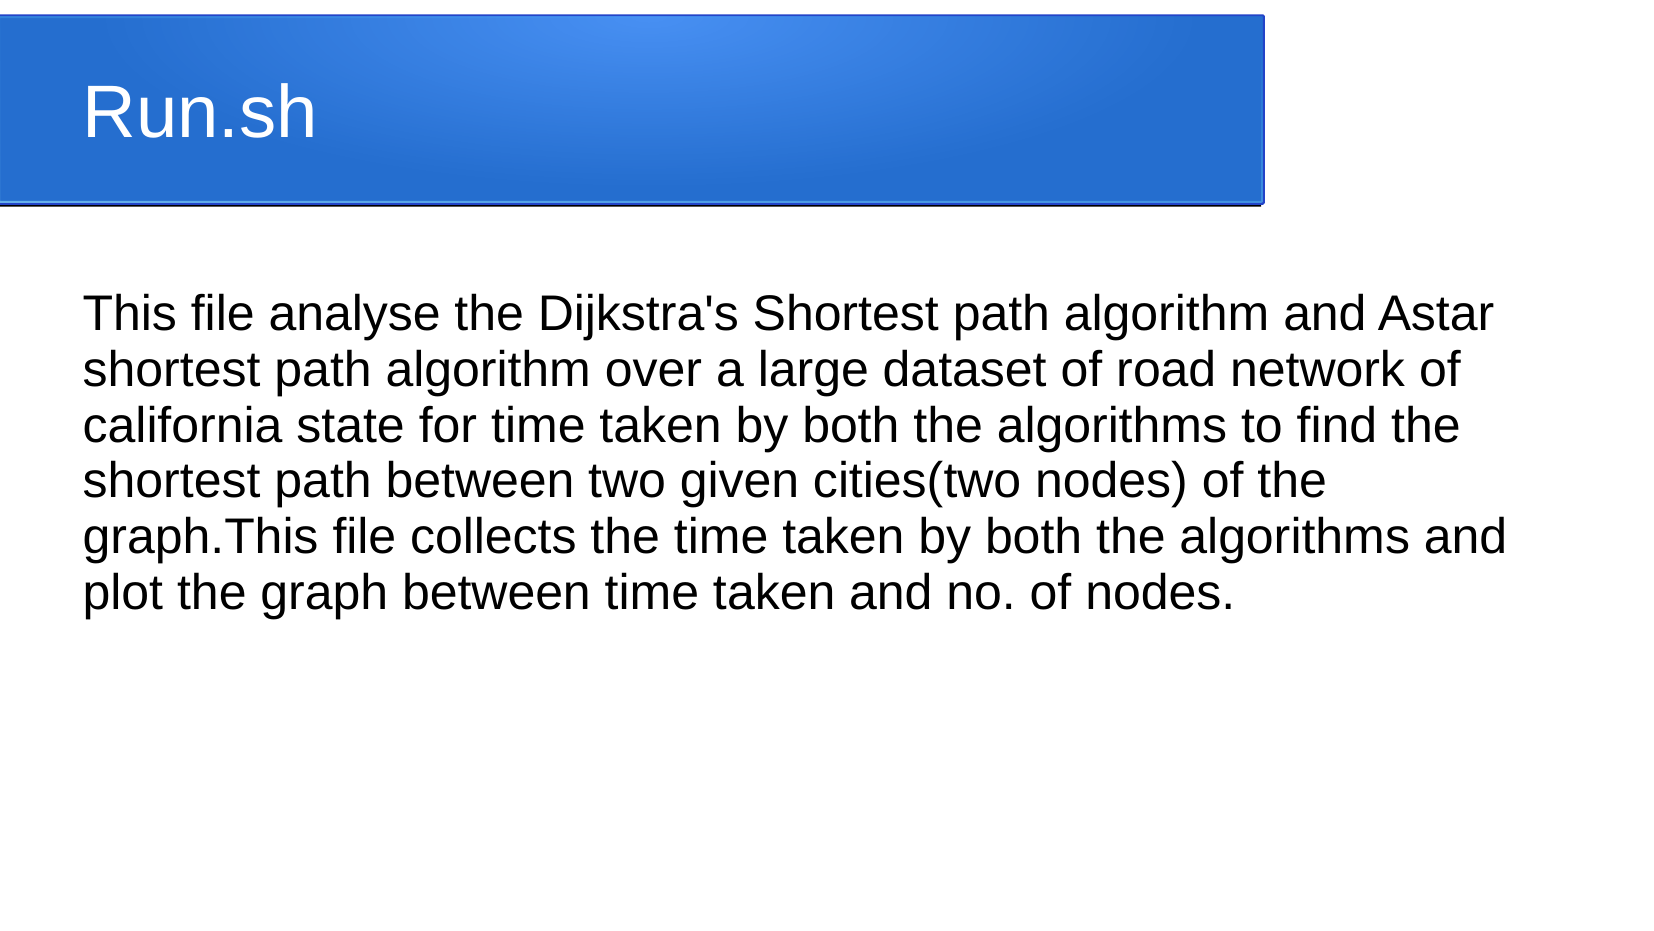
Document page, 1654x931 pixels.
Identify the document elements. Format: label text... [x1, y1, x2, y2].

title Run.sh [82, 35, 1235, 189]
list This file analyse the Dijkstra's Shortest path algorithm and Astar shortest path algorithm over a large dataset of road network of california state for time taken by both the algorithms to find the shortest path between two given cities(two nodes) of the graph.This file collects the time taken by both the algorithms and plot the graph between time taken and no. of nodes. [82, 224, 1571, 764]
